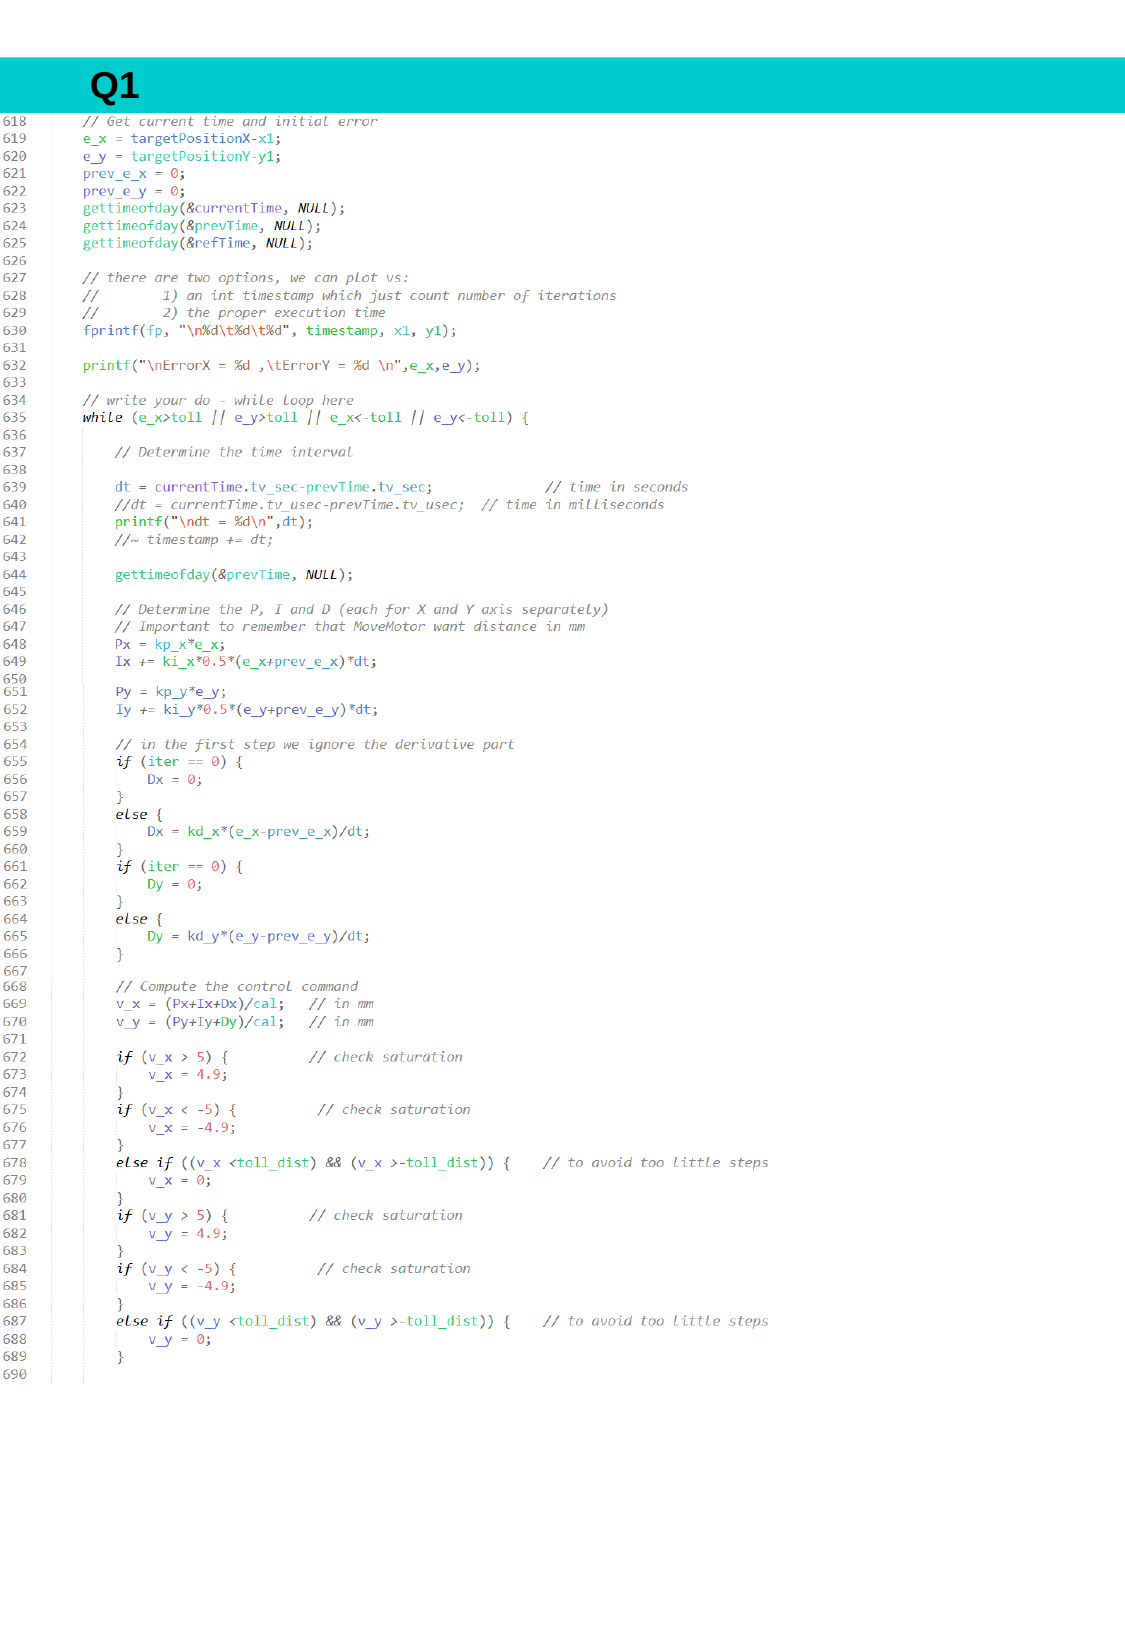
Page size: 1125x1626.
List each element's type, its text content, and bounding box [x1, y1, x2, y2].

picture [0, 113, 1125, 1384]
text_box Q1 [0, 57, 1125, 113]
